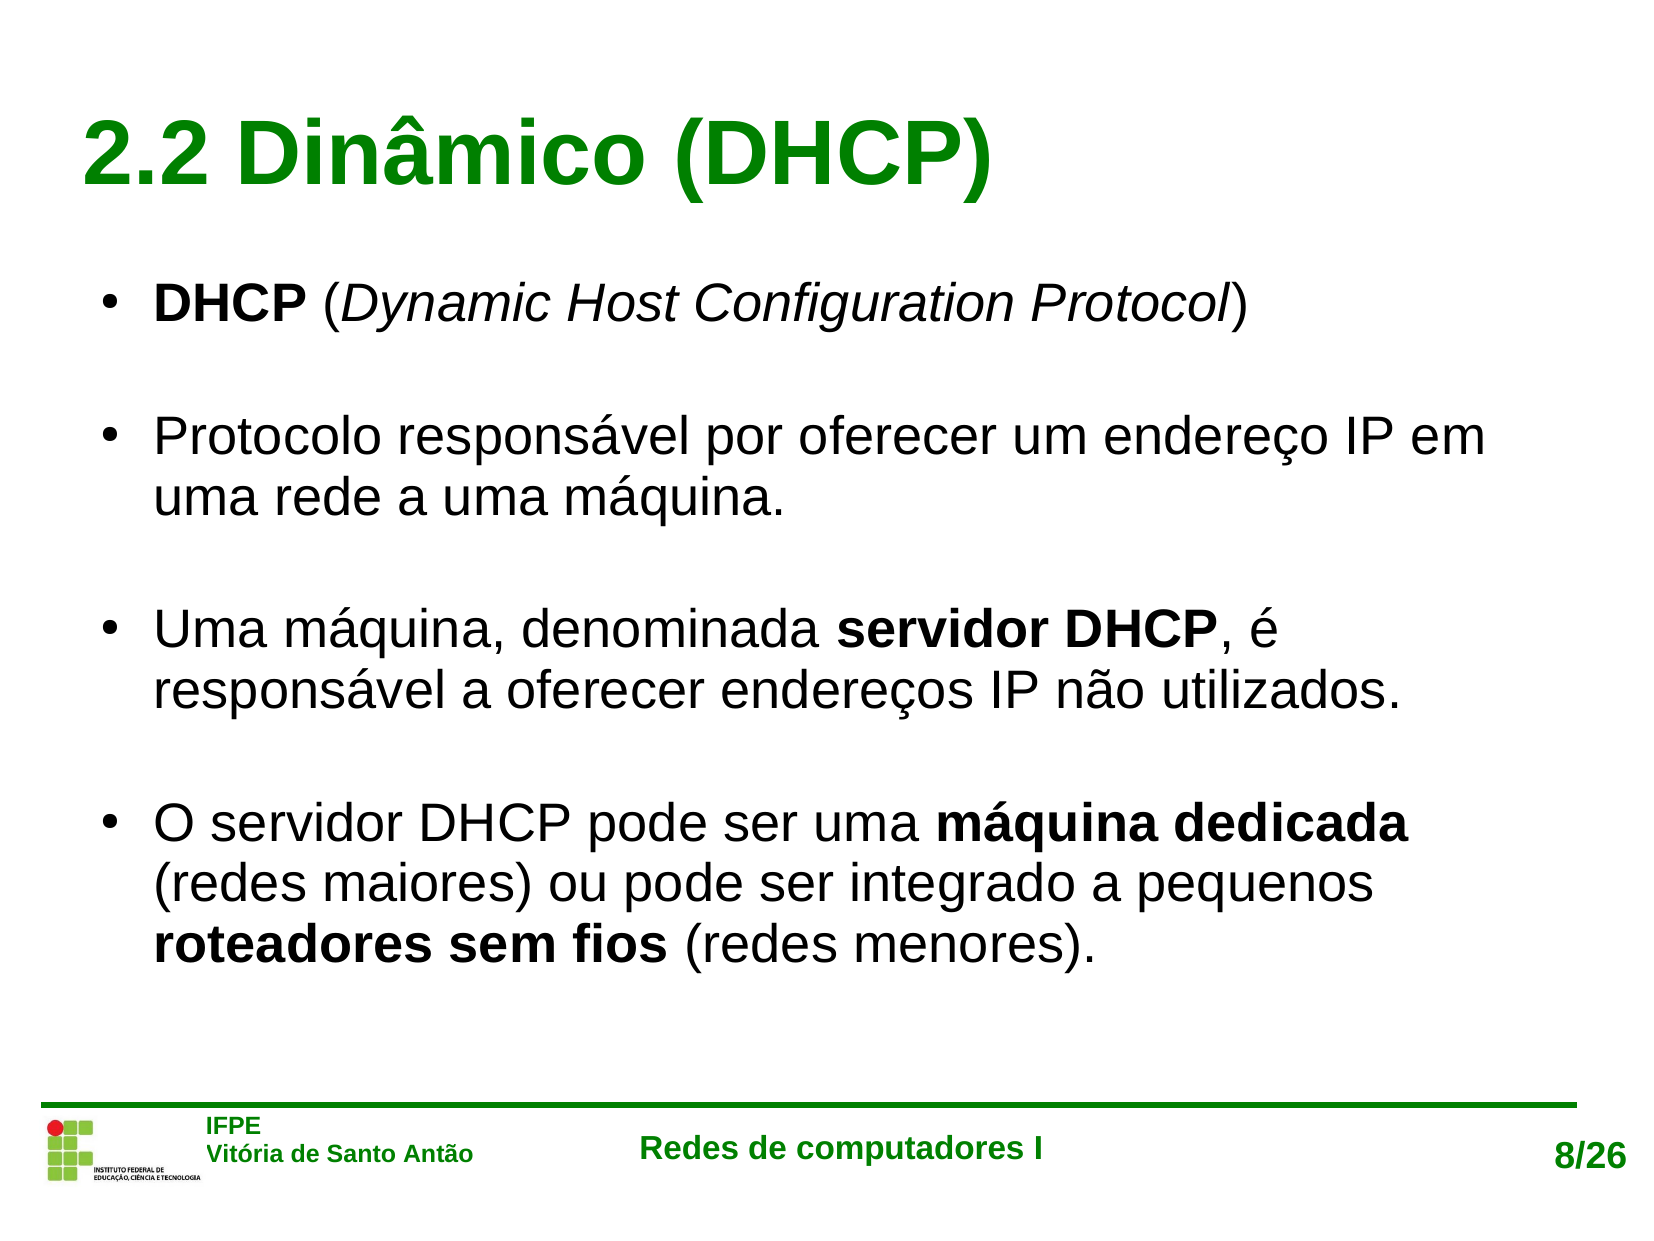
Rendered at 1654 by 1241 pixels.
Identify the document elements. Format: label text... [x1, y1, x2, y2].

title 2.2 Dinâmico (DHCP) [82, 49, 1571, 257]
list DHCP (Dynamic Host Configuration Protocol) Protocolo responsável por oferecer um endereço IP em uma rede a uma máquina. Uma máquina, denominada servidor DHCP, é responsável a oferecer endereços IP não utilizados. O servidor DHCP pode ser uma máquina dedicada (redes maiores) ou pode ser integrado a pequenos roteadores sem fios (redes menores). [82, 272, 1571, 1091]
picture [39, 1111, 207, 1191]
